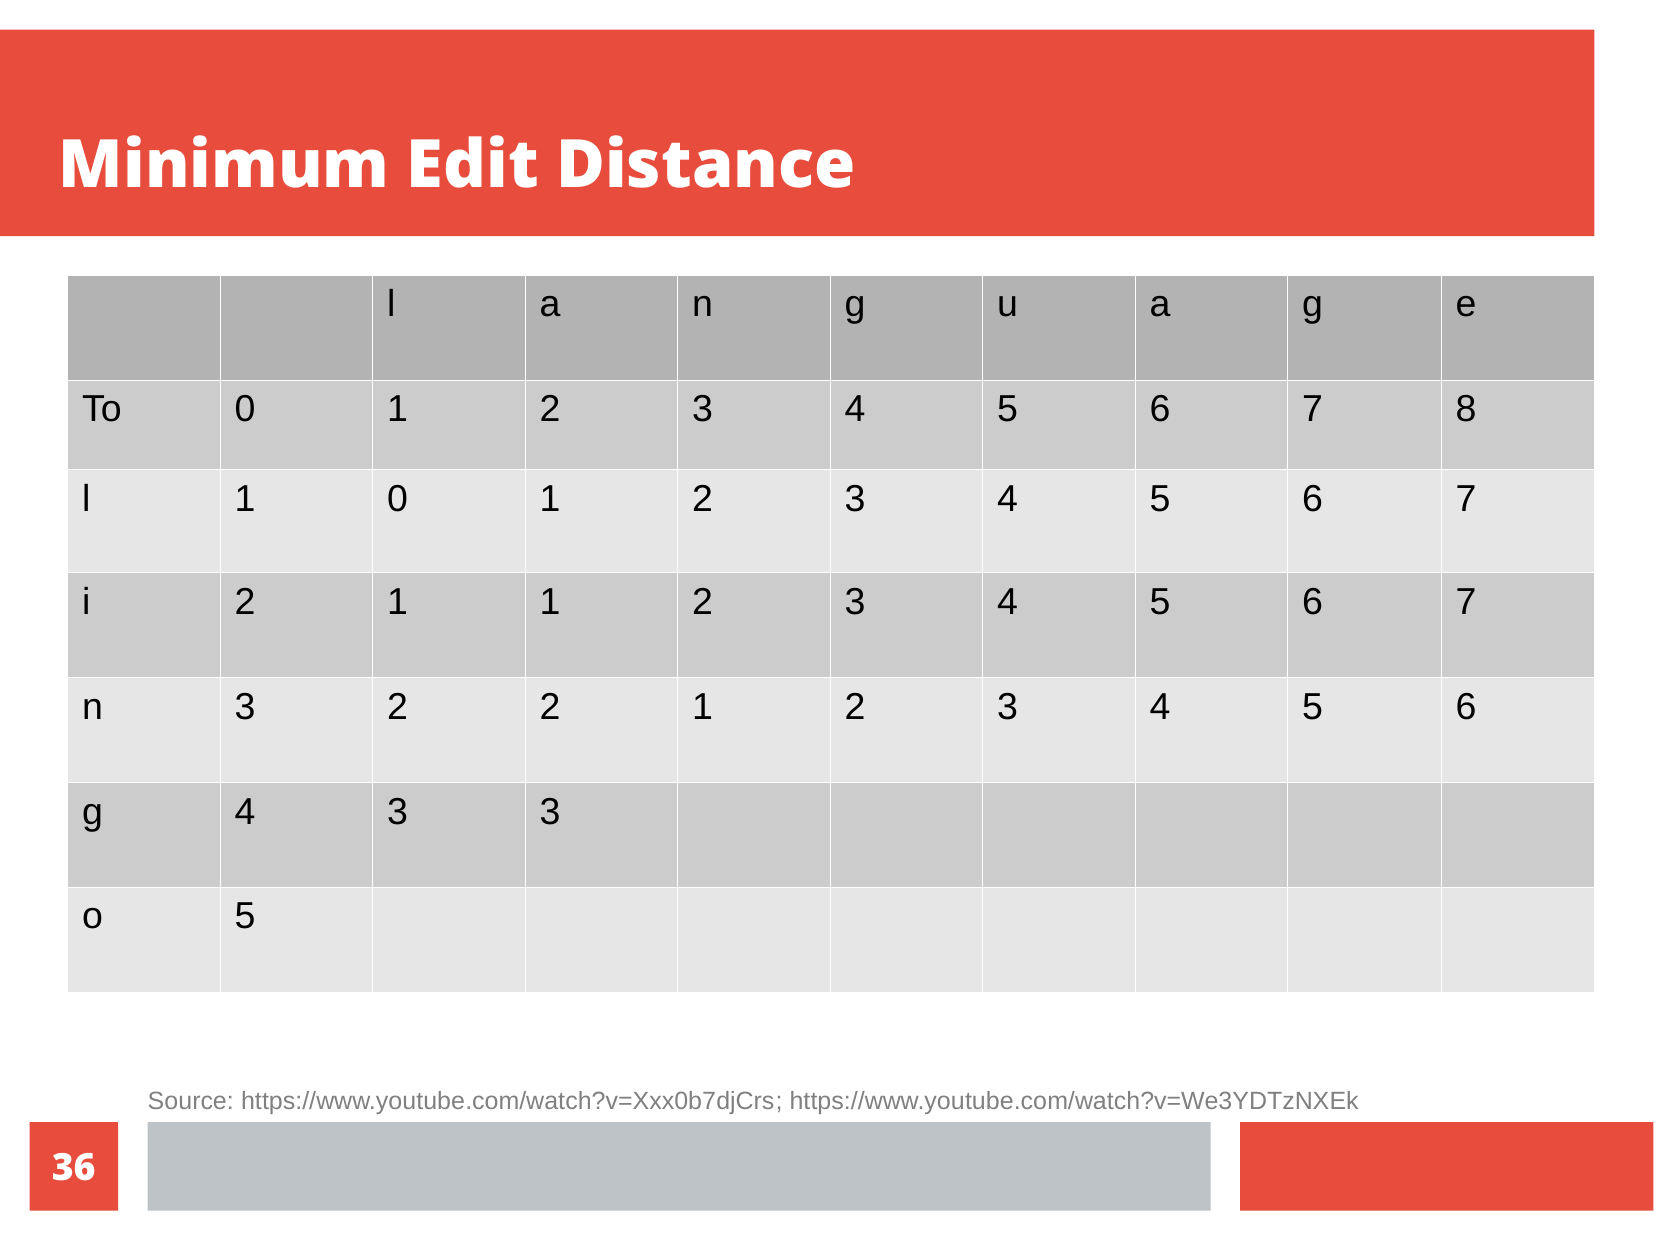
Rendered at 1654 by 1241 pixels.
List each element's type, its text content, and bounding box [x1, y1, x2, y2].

table_cell [983, 888, 1135, 992]
table_cell [1136, 888, 1287, 992]
table_cell 1 [221, 470, 372, 572]
table_cell 1 [373, 381, 525, 469]
table_cell 5 [1136, 470, 1287, 572]
table_header n [678, 276, 830, 380]
table_cell 6 [1288, 470, 1441, 572]
table_cell 3 [831, 573, 982, 677]
table_cell [1442, 783, 1594, 887]
table_cell [1288, 783, 1441, 887]
table_cell 4 [983, 573, 1135, 677]
table_cell [678, 888, 830, 992]
table_cell [983, 783, 1135, 887]
table_cell 7 [1288, 381, 1441, 469]
table_cell 6 [1288, 573, 1441, 677]
table_cell l [68, 470, 220, 572]
table_header g [831, 276, 982, 380]
table_cell i [68, 573, 220, 677]
table_header a [1136, 276, 1287, 380]
table_cell 5 [1288, 678, 1441, 782]
table_cell 2 [678, 470, 830, 572]
table_cell 3 [983, 678, 1135, 782]
table_header [221, 276, 372, 380]
title Minimum Edit Distance [59, 59, 1595, 207]
table_cell 1 [678, 678, 830, 782]
table_cell [373, 888, 525, 992]
table_cell 2 [526, 678, 677, 782]
table_cell 3 [831, 470, 982, 572]
table_cell 5 [1136, 573, 1287, 677]
table_cell 2 [221, 573, 372, 677]
table_cell 3 [678, 381, 830, 469]
table_cell 4 [831, 381, 982, 469]
table_header a [526, 276, 677, 380]
table_cell 3 [373, 783, 525, 887]
table_cell [831, 888, 982, 992]
table_cell 1 [526, 470, 677, 572]
table_cell [1442, 888, 1594, 992]
table_cell 0 [221, 381, 372, 469]
table_cell 3 [526, 783, 677, 887]
table_cell [678, 783, 830, 887]
table_cell 4 [983, 470, 1135, 572]
table_cell 4 [221, 783, 372, 887]
table_cell [526, 888, 677, 992]
table_cell To [68, 381, 220, 469]
table_cell 6 [1136, 381, 1287, 469]
table_cell 2 [526, 381, 677, 469]
table_cell g [68, 783, 220, 887]
table_cell 2 [831, 678, 982, 782]
table_cell 7 [1442, 573, 1594, 677]
table_header [68, 276, 220, 380]
table_cell [831, 783, 982, 887]
table_cell 3 [221, 678, 372, 782]
table_cell 4 [1136, 678, 1287, 782]
table_cell 5 [983, 381, 1135, 469]
table_cell 8 [1442, 381, 1594, 469]
table_header u [983, 276, 1135, 380]
table_cell 7 [1442, 470, 1594, 572]
table_cell 1 [526, 573, 677, 677]
table_header l [373, 276, 525, 380]
table_header g [1288, 276, 1441, 380]
table_cell o [68, 888, 220, 992]
table_cell n [68, 678, 220, 782]
table_cell 1 [373, 573, 525, 677]
table_cell 0 [373, 470, 525, 572]
table_cell 2 [678, 573, 830, 677]
table_header e [1442, 276, 1594, 380]
table_cell [1288, 888, 1441, 992]
table_cell [1136, 783, 1287, 887]
list Source: https://www.youtube.com/watch?v=Xxx0b7djCrs; https://www.youtube.com/watch?v=We3YDTzNXEk [112, 1086, 1619, 1128]
table_cell 2 [373, 678, 525, 782]
table_cell 6 [1442, 678, 1594, 782]
table_cell 5 [221, 888, 372, 992]
